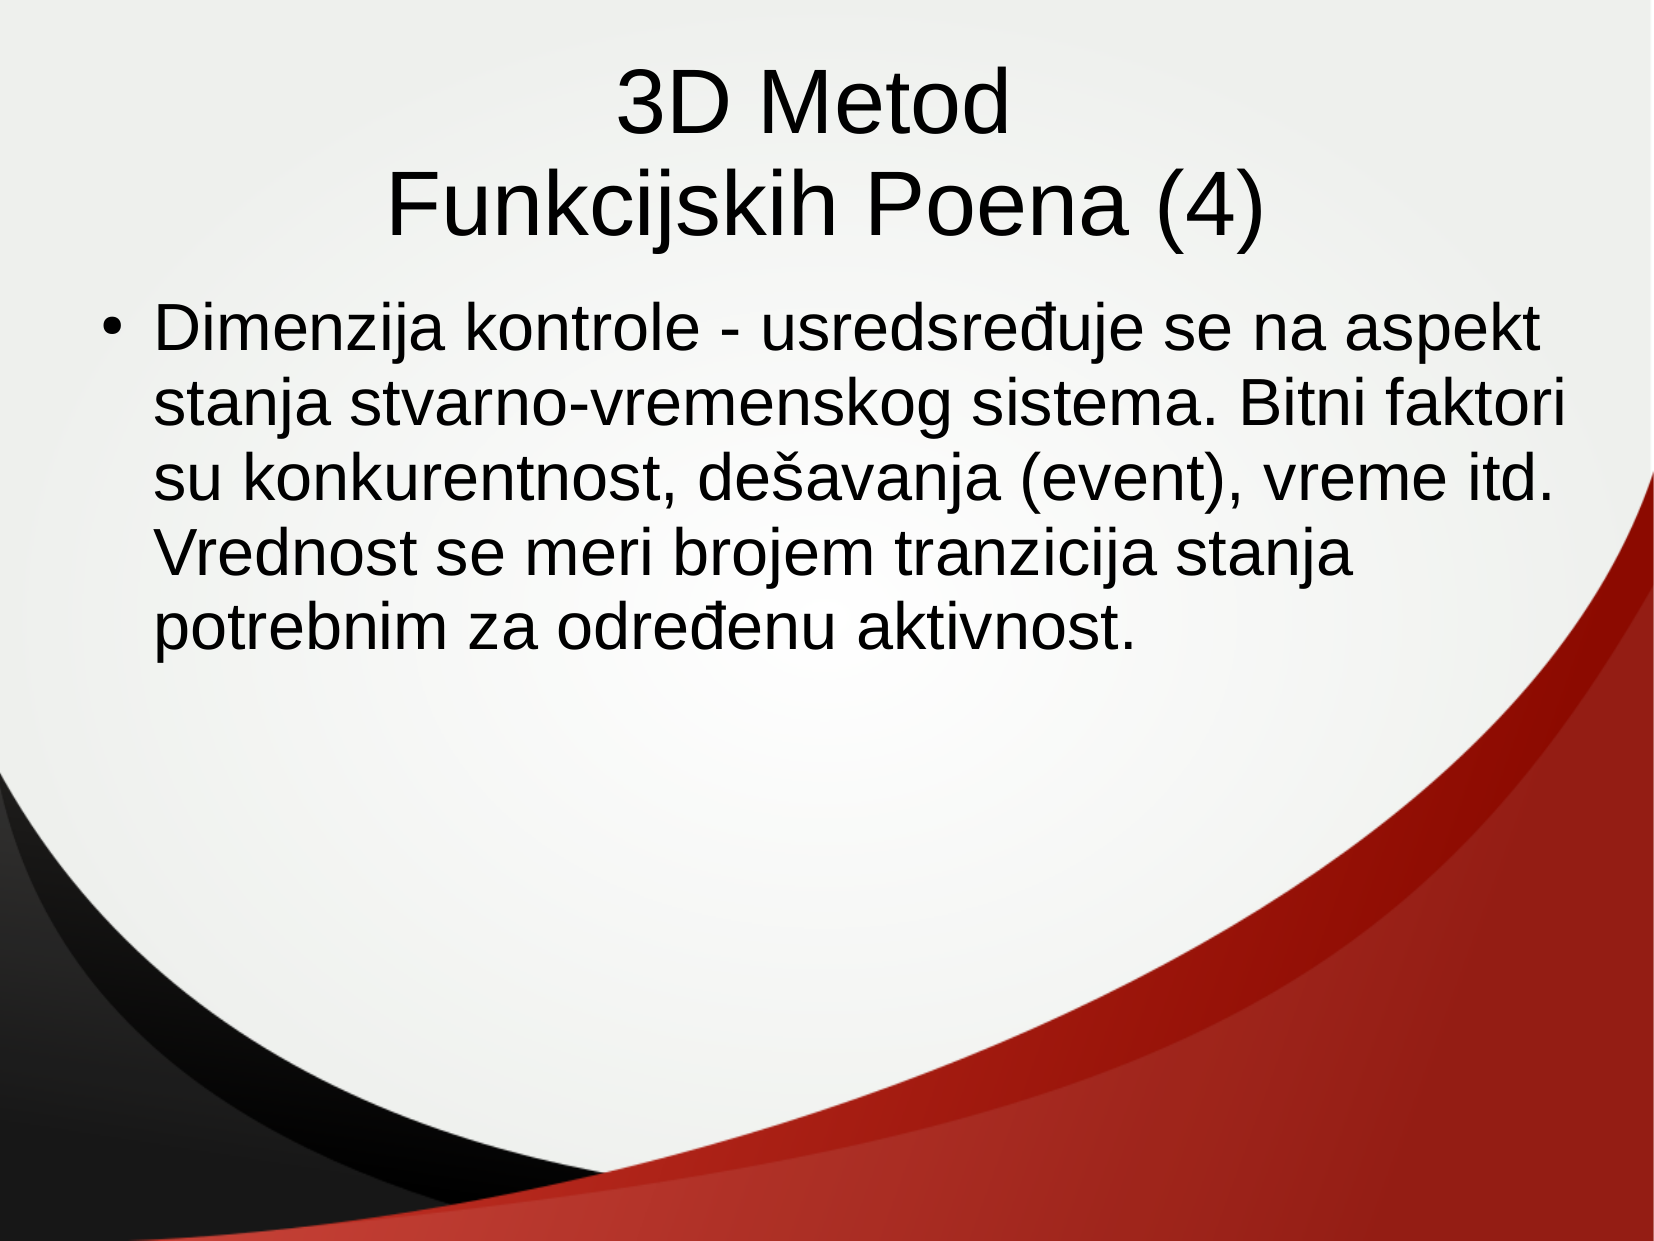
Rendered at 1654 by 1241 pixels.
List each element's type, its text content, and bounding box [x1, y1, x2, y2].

picture [0, 0, 1654, 1241]
list Dimenzija kontrole - usredsređuje se na aspekt stanja stvarno-vremenskog sistema. Bitni faktori su konkurentnost, dešavanja (event), vreme itd. Vrednost se meri brojem tranzicija stanja potrebnim za određenu aktivnost. [82, 290, 1571, 1010]
title 3D Metod Funkcijskih Poena (4) [82, 49, 1571, 257]
